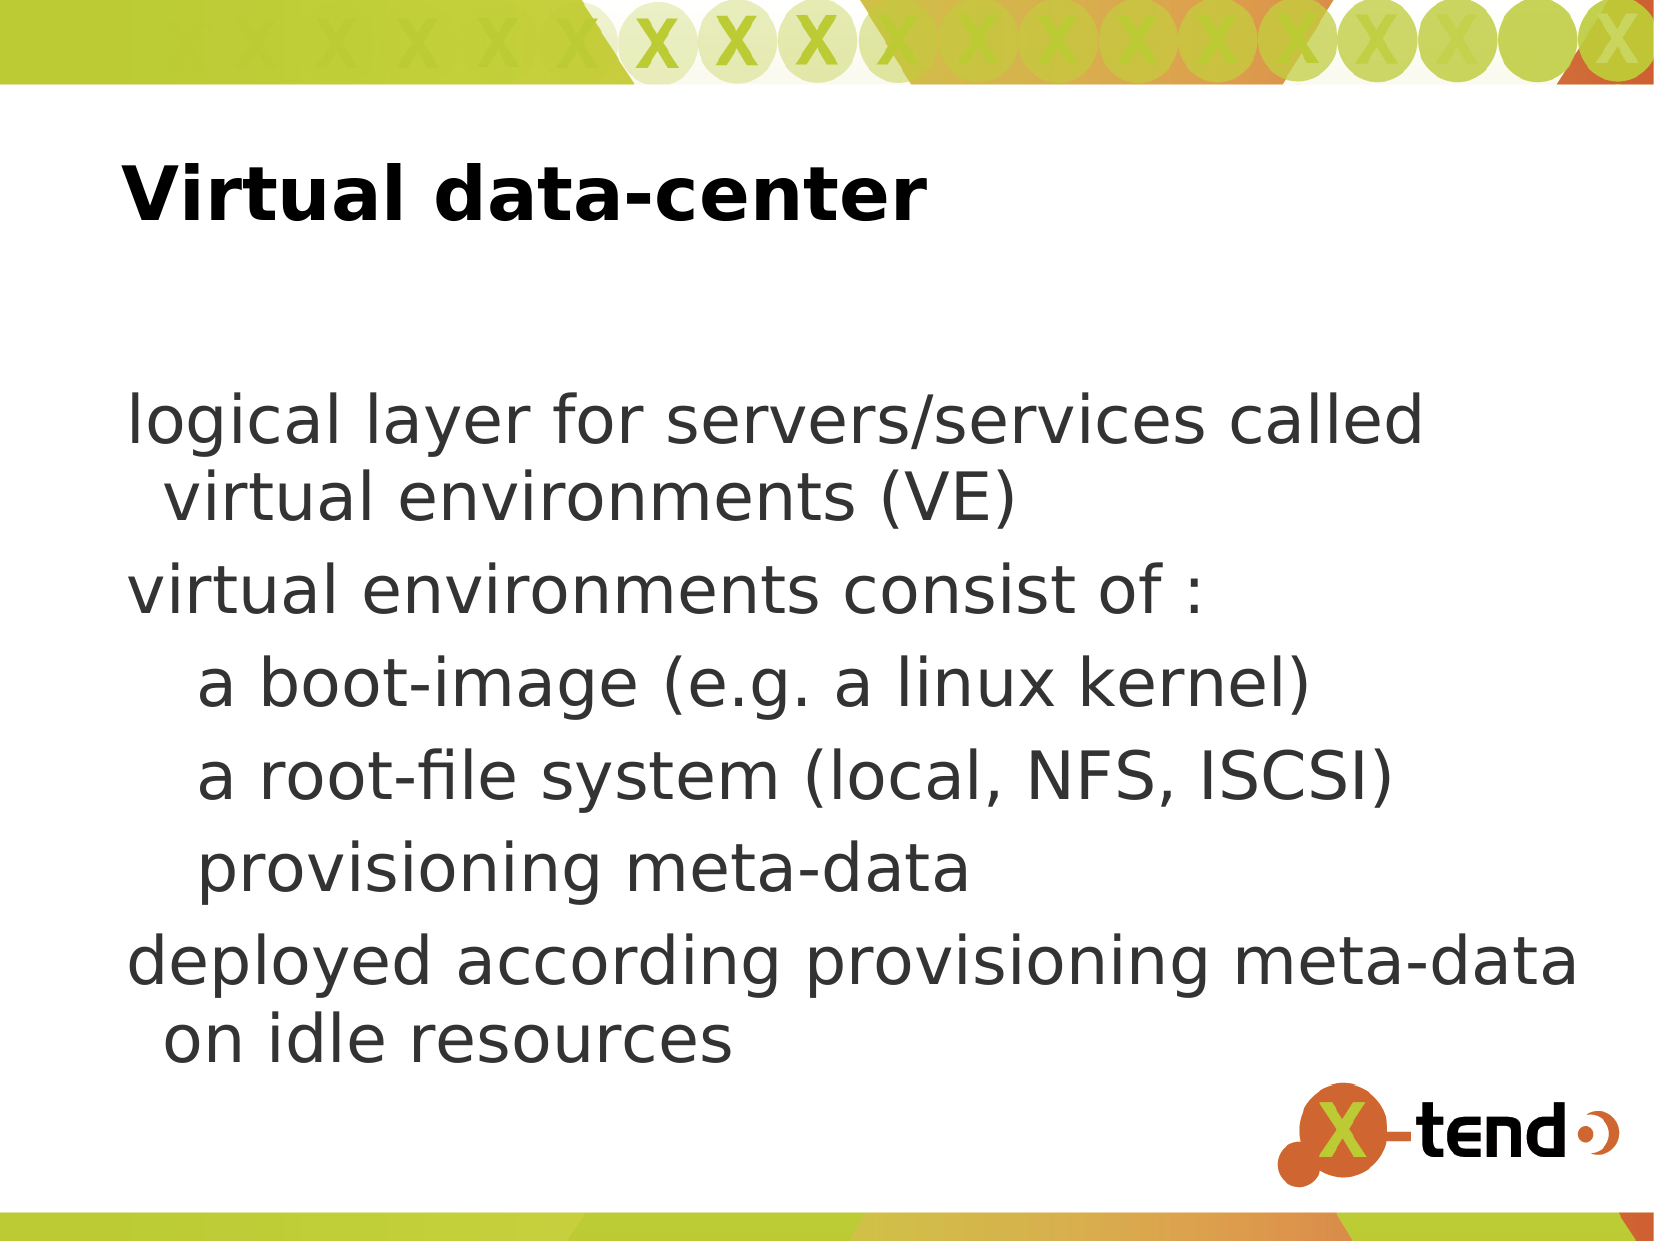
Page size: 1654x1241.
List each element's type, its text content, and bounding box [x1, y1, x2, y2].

title Virtual data-center [121, 91, 1534, 299]
text_box logical layer for servers/services called virtual environments (VE) virtual environments consist of : a boot-image (e.g. a linux kernel) a root-file system (local, NFS, ISCSI) provisioning meta-data deployed according provisioning meta-data on idle resources [125, 381, 1607, 1163]
picture [0, 0, 1654, 1241]
